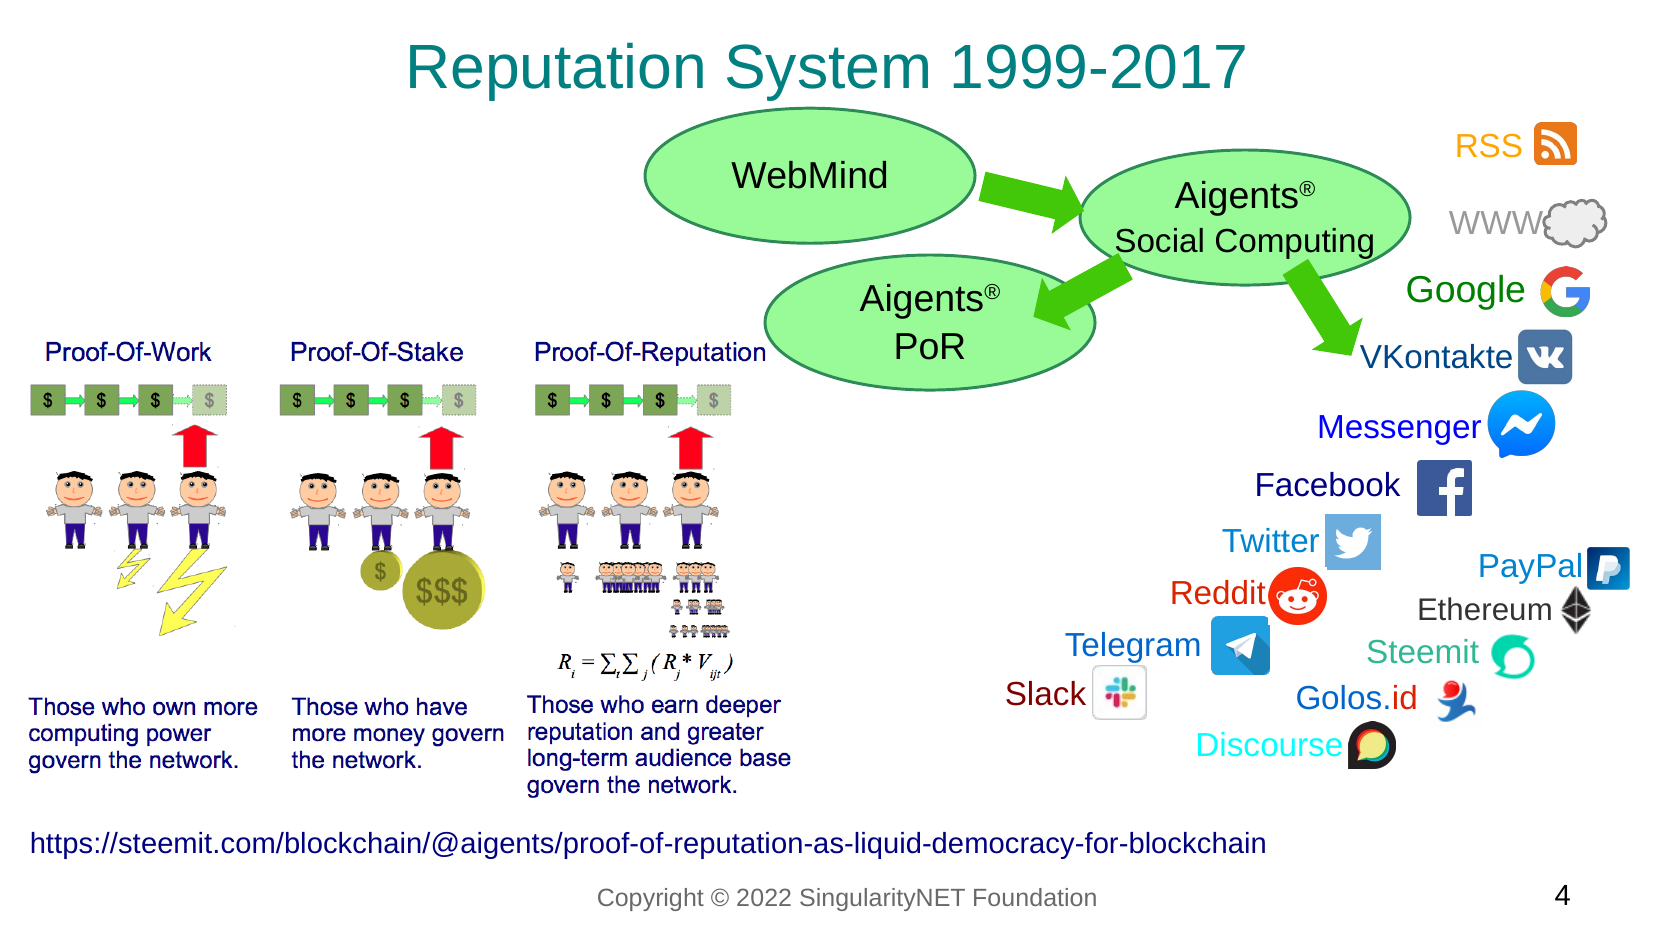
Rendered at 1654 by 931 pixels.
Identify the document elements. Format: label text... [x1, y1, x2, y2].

text_box Golos.id [1280, 671, 1456, 735]
text_box Aigents® Social Computing [1080, 150, 1411, 286]
picture [1367, 721, 1396, 769]
text_box [1578, 200, 1606, 247]
text_box WWW [1434, 197, 1578, 253]
picture [1456, 689, 1482, 729]
text_box https://steemit.com/blockchain/@aigents/proof-of-reputation-as-liquid-democracy-for-blockchain [15, 819, 1284, 868]
picture [15, 324, 806, 811]
text_box [978, 171, 1085, 234]
text_box Google [1390, 260, 1578, 324]
text_box [1282, 258, 1363, 356]
text_box [1033, 253, 1133, 331]
picture [1486, 389, 1556, 459]
picture [1516, 327, 1574, 386]
text_box Discourse [1180, 719, 1367, 772]
picture [1434, 460, 1472, 516]
text_box Slack [990, 667, 1104, 720]
picture [1268, 567, 1327, 625]
picture [1540, 266, 1590, 317]
text_box Steemit [1351, 625, 1526, 689]
picture [1104, 671, 1147, 720]
text_box WebMind [645, 108, 976, 244]
text_box Telegram [1050, 618, 1222, 671]
text_box Reputation System 1999-2017 [0, 0, 1630, 135]
text_box Twitter [1207, 514, 1351, 571]
text_box Messenger [1302, 401, 1497, 454]
text_box Ethereum [1402, 584, 1599, 648]
text_box RSS [1440, 120, 1540, 176]
text_box Reddit [1155, 567, 1343, 631]
picture [1607, 546, 1630, 586]
text_box PayPal [1463, 540, 1607, 596]
text_box Aigents® PoR [765, 255, 1096, 391]
picture [1211, 631, 1270, 676]
picture [1540, 122, 1577, 165]
picture [1351, 514, 1381, 570]
text_box Facebook [1239, 458, 1434, 522]
picture [1526, 648, 1537, 681]
text_box VKontakte [1345, 331, 1550, 394]
